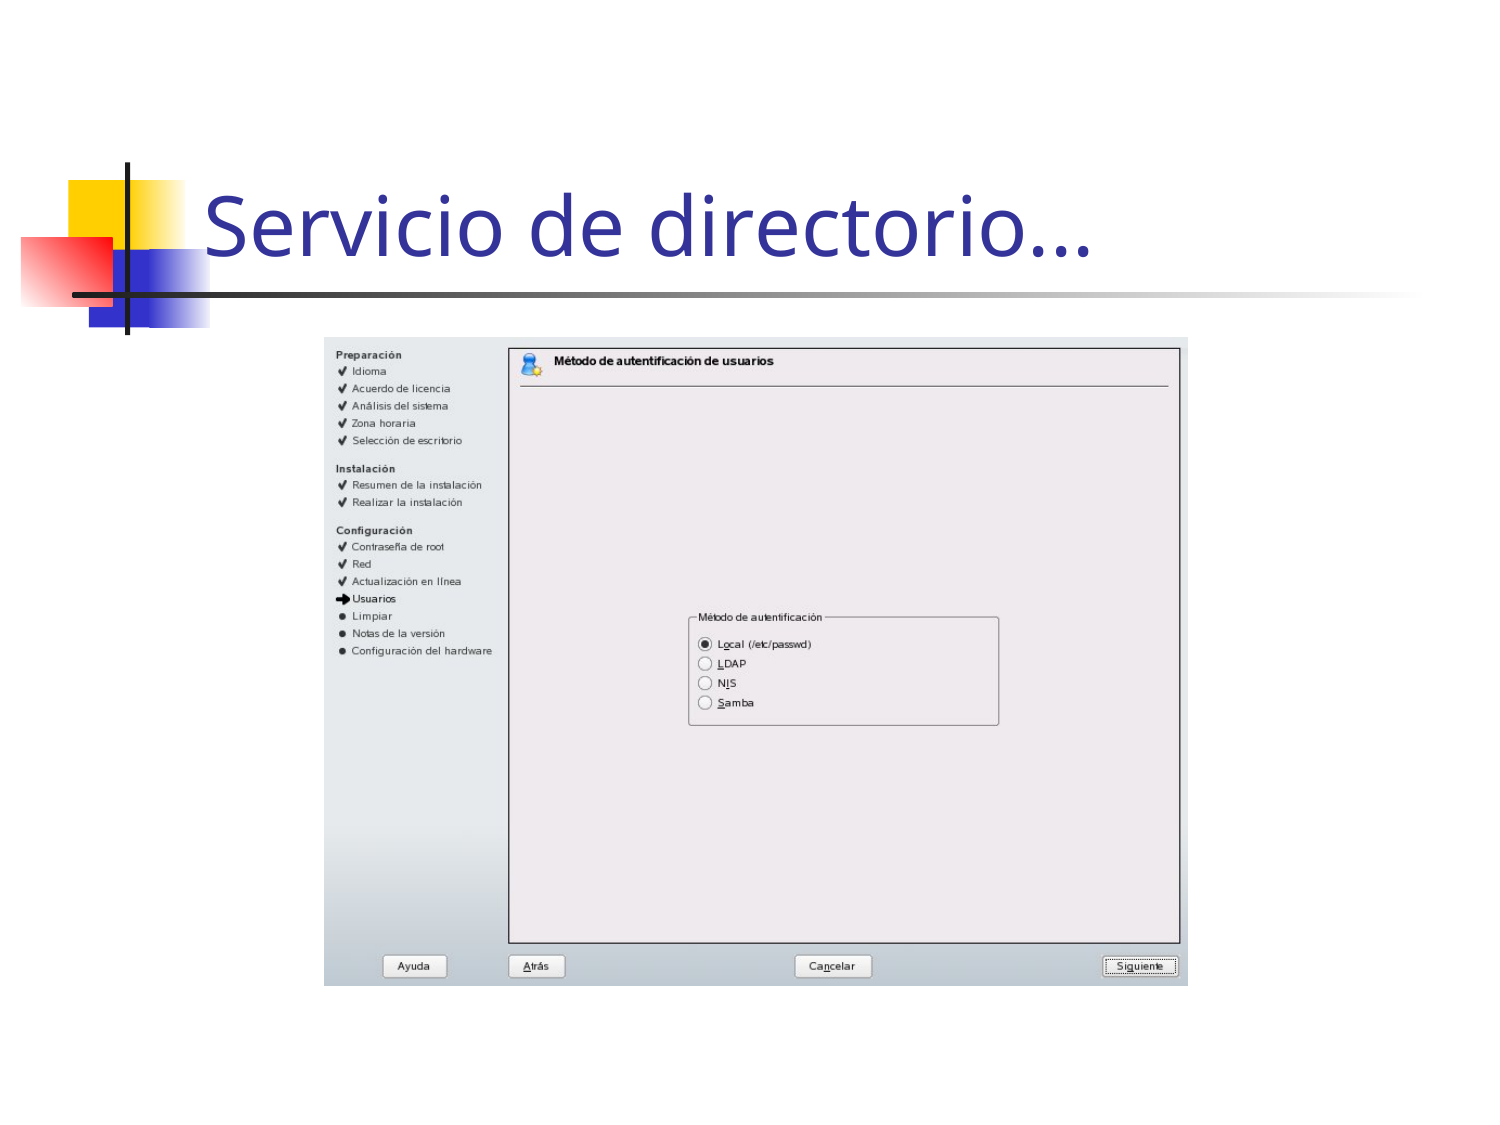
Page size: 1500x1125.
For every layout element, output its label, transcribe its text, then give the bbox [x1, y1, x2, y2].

picture [324, 337, 1188, 986]
title Servicio de directorio... [188, 101, 1468, 289]
